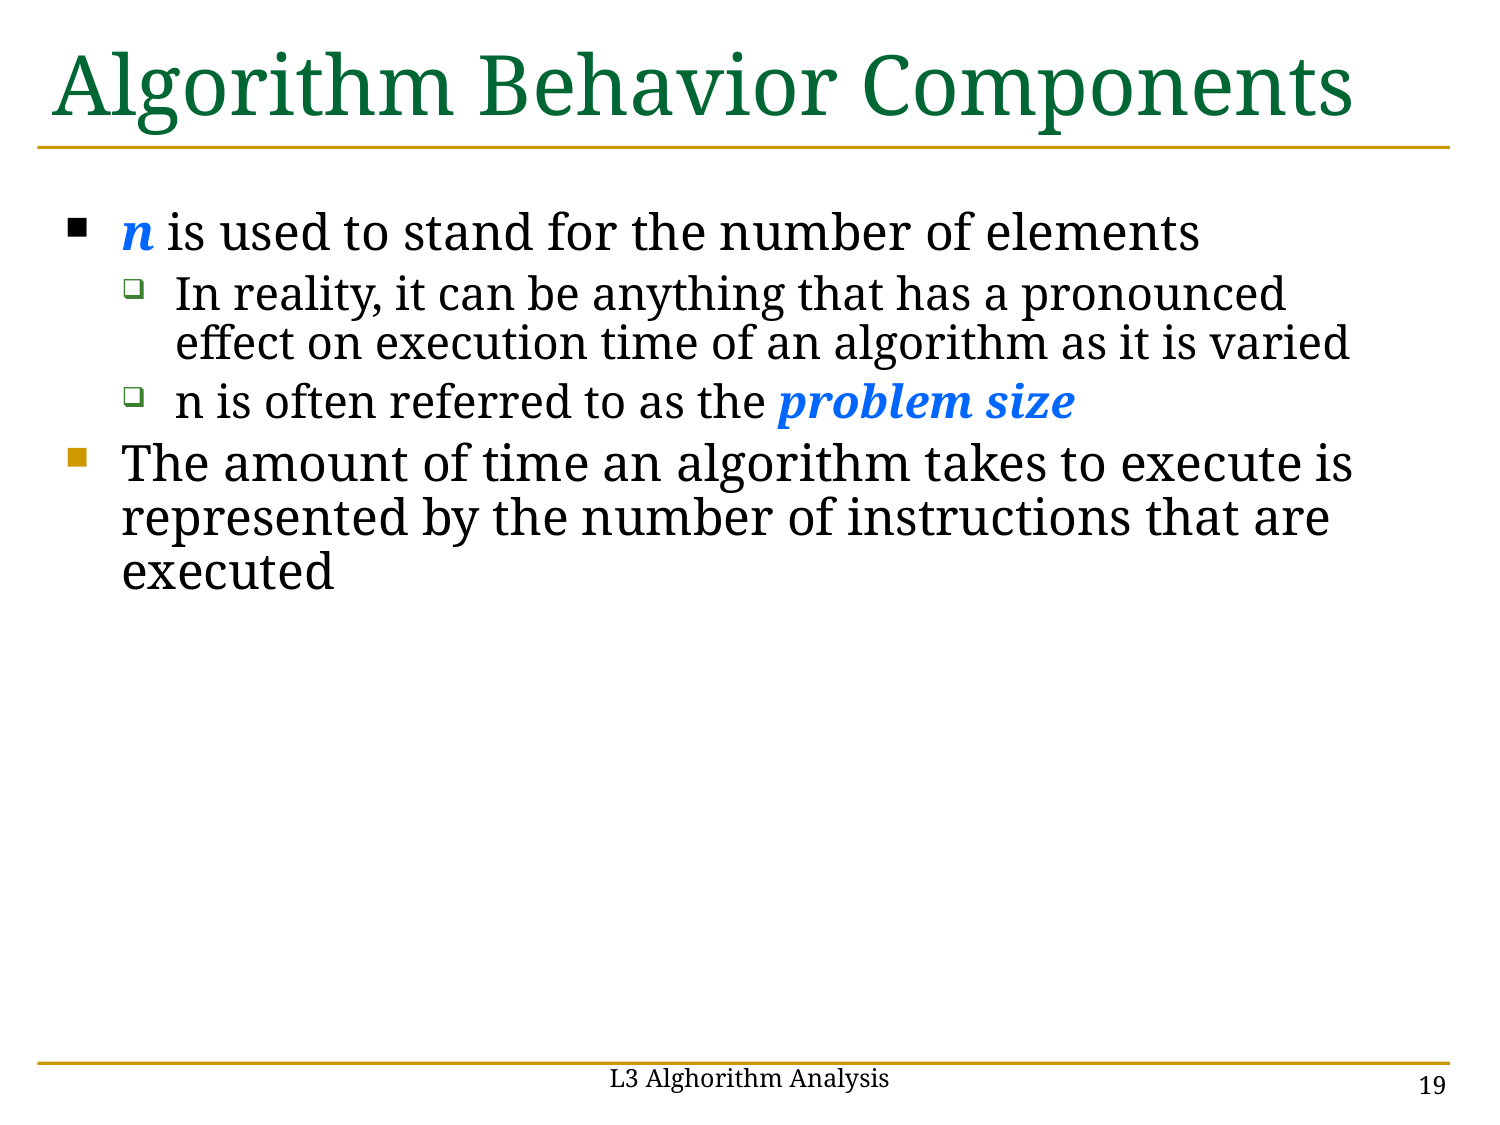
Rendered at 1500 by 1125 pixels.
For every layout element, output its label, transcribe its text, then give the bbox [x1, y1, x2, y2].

list n is used to stand for the number of elements In reality, it can be anything that has a pronounced effect on execution time of an algorithm as it is varied n is often referred to as the problem size The amount of time an algorithm takes to execute is represented by the number of instructions that are executed [50, 200, 1400, 900]
footer L3 Alghorithm Analysis [512, 1025, 988, 1100]
slide_number <number> [1111, 1036, 1462, 1112]
title Algorithm Behavior Components [37, 24, 1450, 200]
